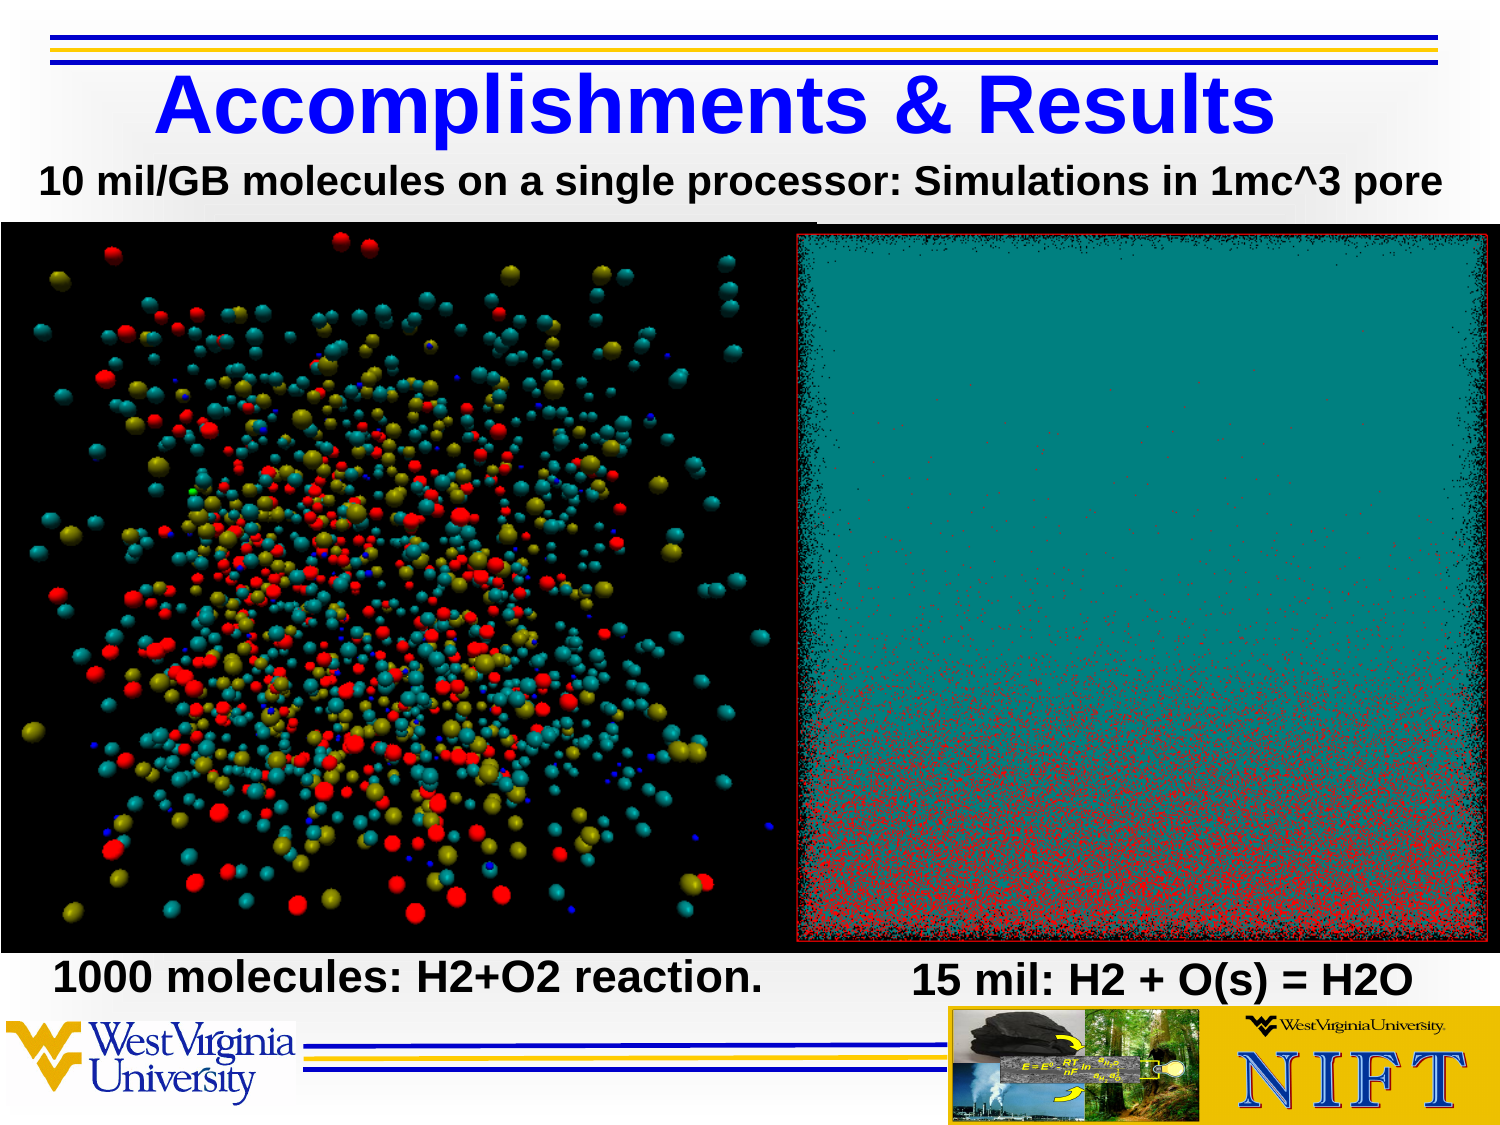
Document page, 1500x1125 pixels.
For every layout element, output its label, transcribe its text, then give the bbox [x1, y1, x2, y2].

text_box 10 mil/GB molecules on a single processor: Simulations in 1mc^3 pore [23, 149, 1487, 265]
picture [1, 222, 1500, 953]
text_box 15 mil: H2 + O(s) = H2O [896, 947, 1433, 1014]
text_box Accomplishments & Results [139, 50, 1295, 149]
picture [948, 1006, 1500, 1125]
text_box 1000 molecules: H2+O2 reaction. [37, 943, 788, 1019]
